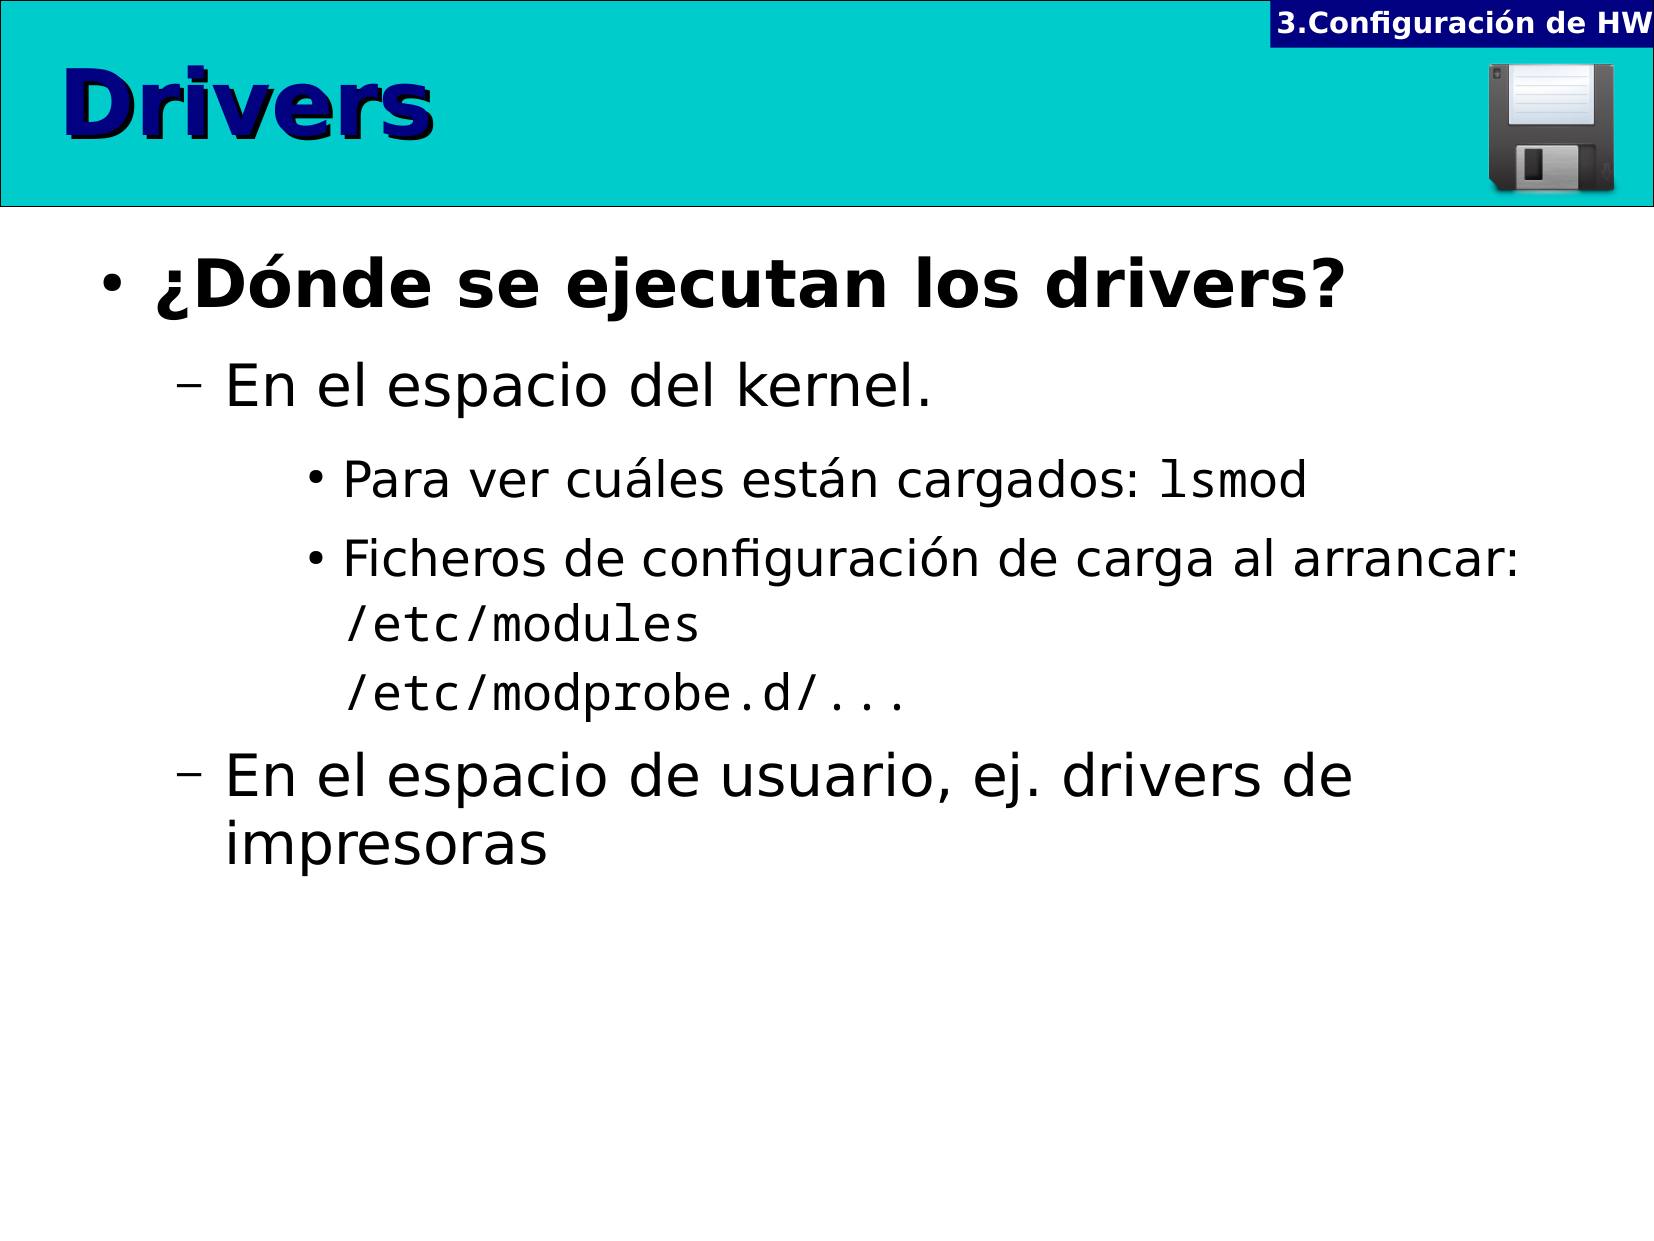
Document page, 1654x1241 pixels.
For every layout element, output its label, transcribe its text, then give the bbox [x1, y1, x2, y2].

title Drivers [59, 14, 1654, 192]
list ¿Dónde se ejecutan los drivers? En el espacio del kernel. Para ver cuáles están cargados: lsmod Ficheros de configuración de carga al arrancar: /etc/modules /etc/modprobe.d/... En el espacio de usuario, ej. drivers de impresoras [82, 245, 1571, 1109]
picture [1480, 55, 1623, 198]
text_box 3.Configuración de HW [1270, 0, 1654, 48]
